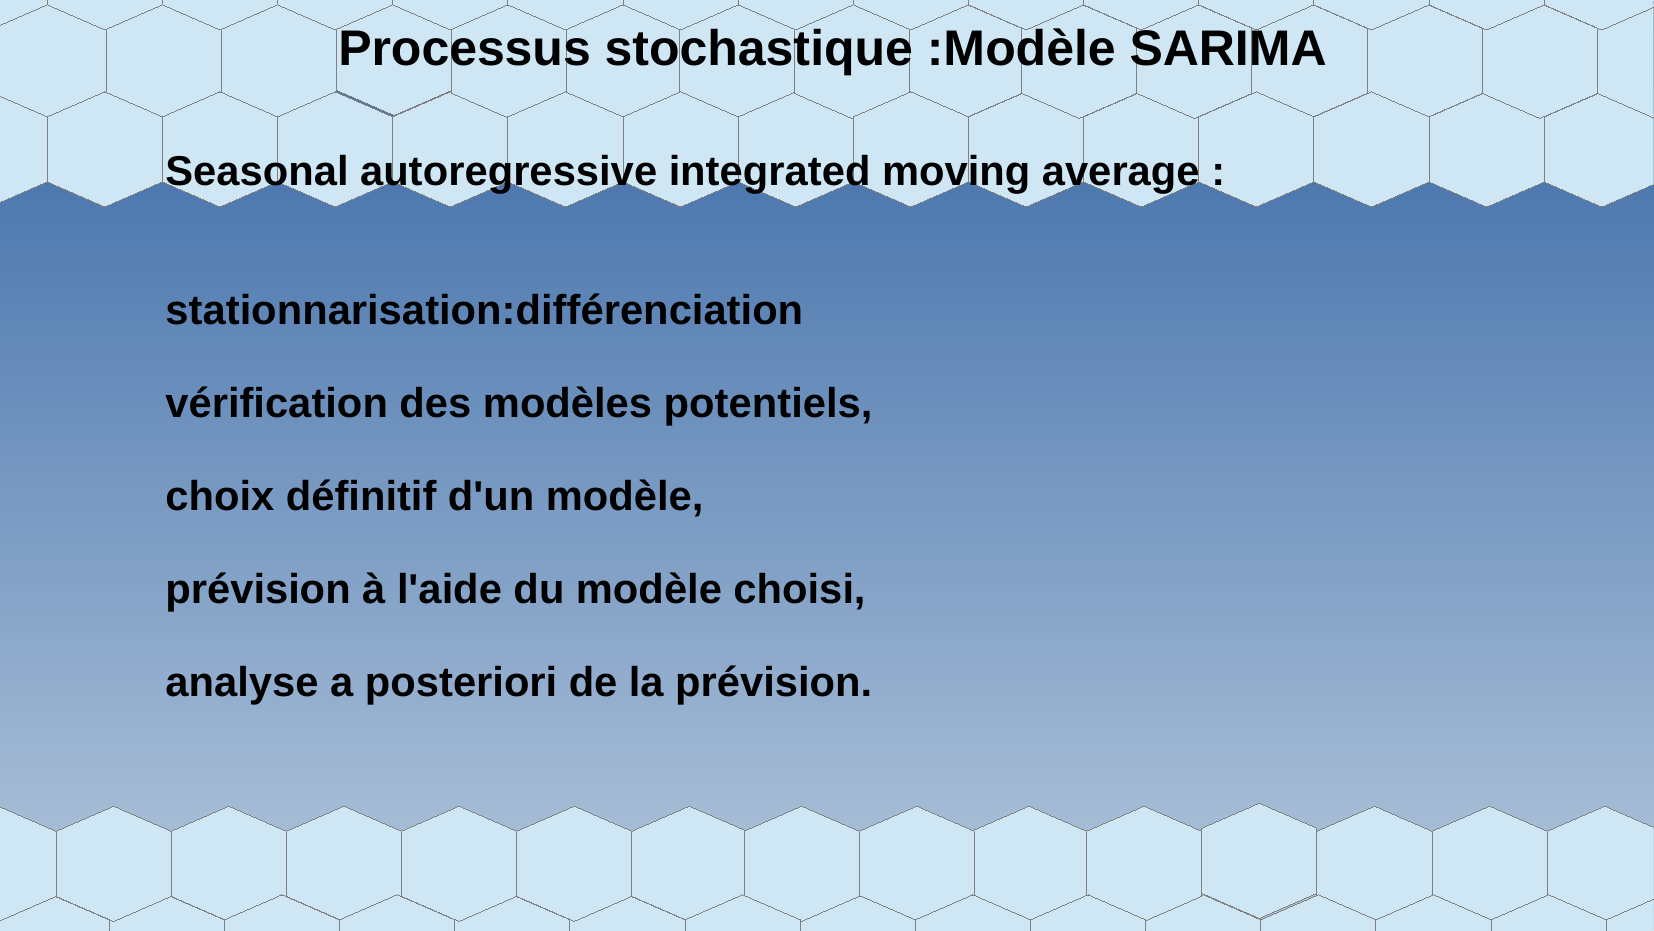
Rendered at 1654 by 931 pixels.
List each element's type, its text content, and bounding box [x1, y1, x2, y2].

title Processus stochastique :Modèle SARIMA [88, 0, 1577, 148]
subtitle Seasonal autoregressive integrated moving average : stationnarisation:différenciation vérification des modèles potentiels, choix définitif d'un modèle, prévision à l'aide du modèle choisi, analyse a posteriori de la prévision. [165, 147, 1654, 798]
